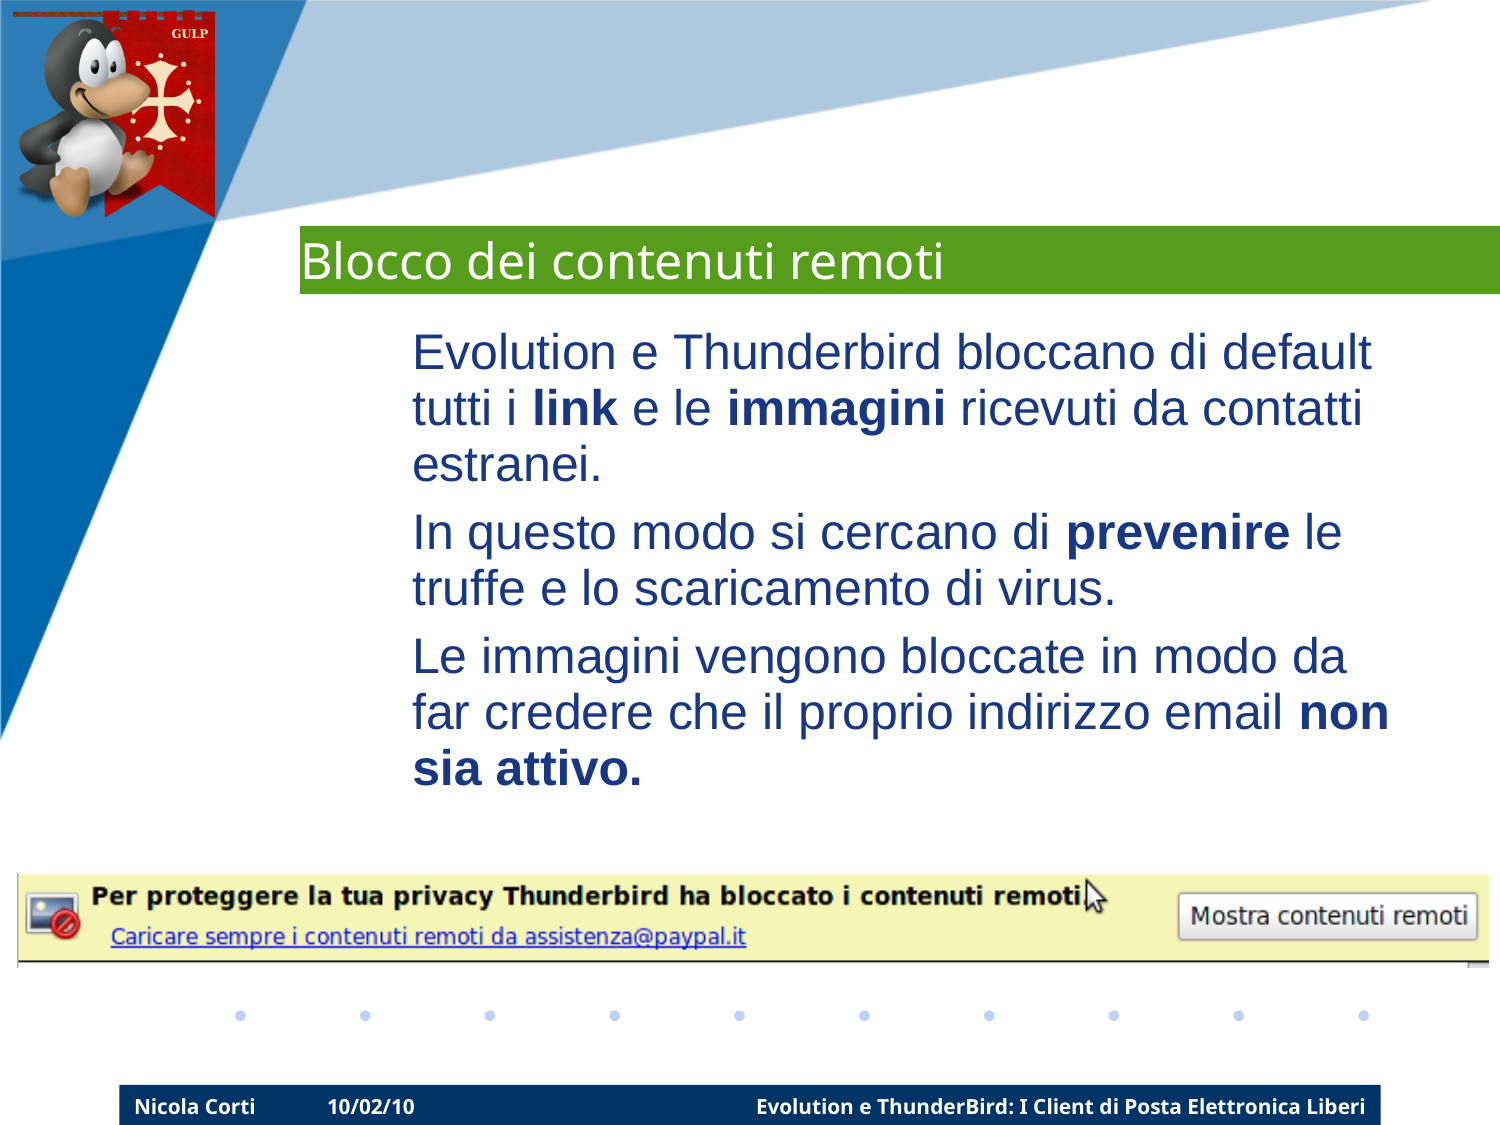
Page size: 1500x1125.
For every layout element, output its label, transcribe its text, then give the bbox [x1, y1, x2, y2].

list Evolution e Thunderbird bloccano di default tutti i link e le immagini ricevuti da contatti estranei. In questo modo si cercano di prevenire le truffe e lo scaricamento di virus. Le immagini vengono bloccate in modo da far credere che il proprio indirizzo email non sia attivo. [299, 324, 1418, 873]
picture [0, 0, 1500, 842]
title Blocco dei contenuti remoti [300, 229, 1500, 291]
list Evolution e Thunderbird bloccano di default tutti i link e le immagini ricevuti da contatti estranei. In questo modo si cercano di prevenire le truffe e lo scaricamento di virus. Le immagini vengono bloccate in modo da far credere che il proprio indirizzo email non sia attivo. [299, 968, 1418, 1068]
picture [17, 873, 1489, 968]
